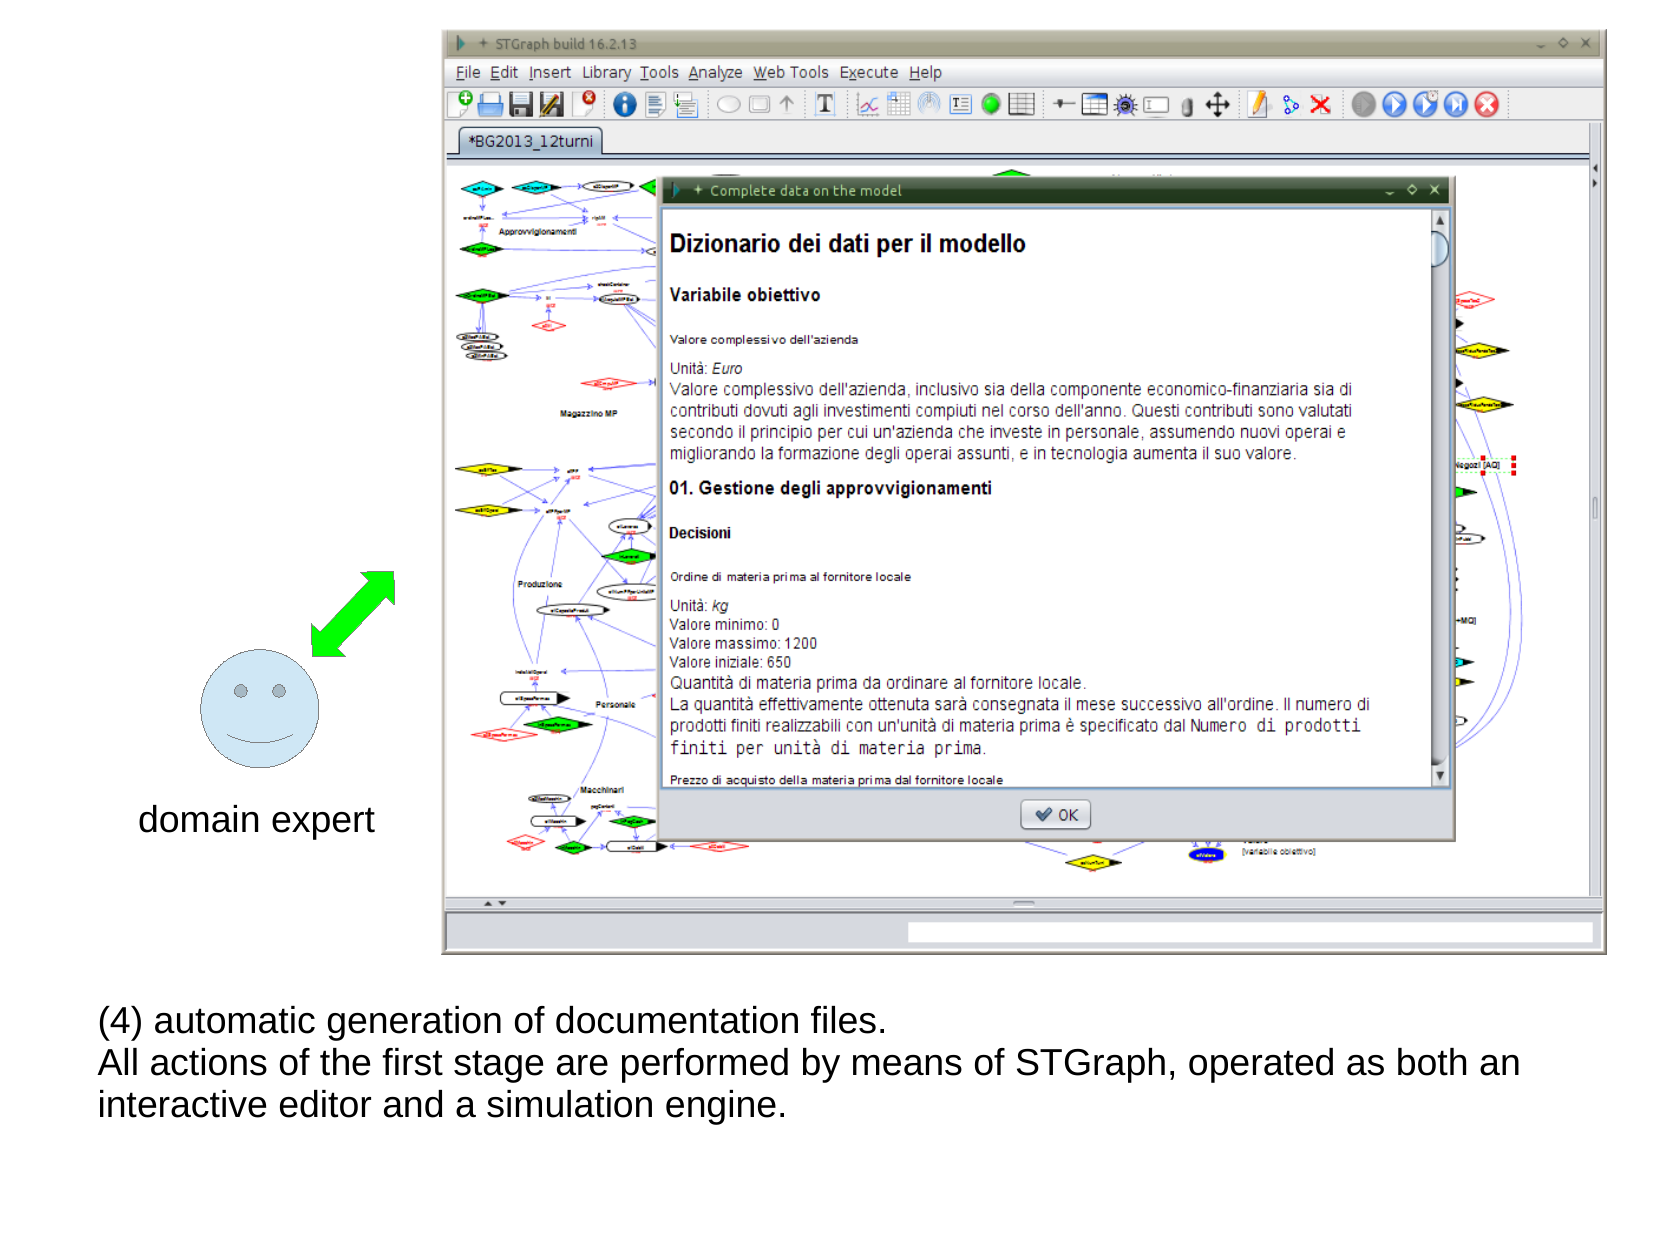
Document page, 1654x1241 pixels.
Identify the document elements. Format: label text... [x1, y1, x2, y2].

text_box (4) automatic generation of documentation files. All actions of the first stage are performed by means of STGraph, operated as both an interactive editor and a simulation engine. [82, 992, 1571, 1133]
text_box [200, 649, 319, 768]
picture [441, 29, 1607, 955]
text_box domain expert [123, 791, 390, 849]
text_box [311, 571, 395, 657]
